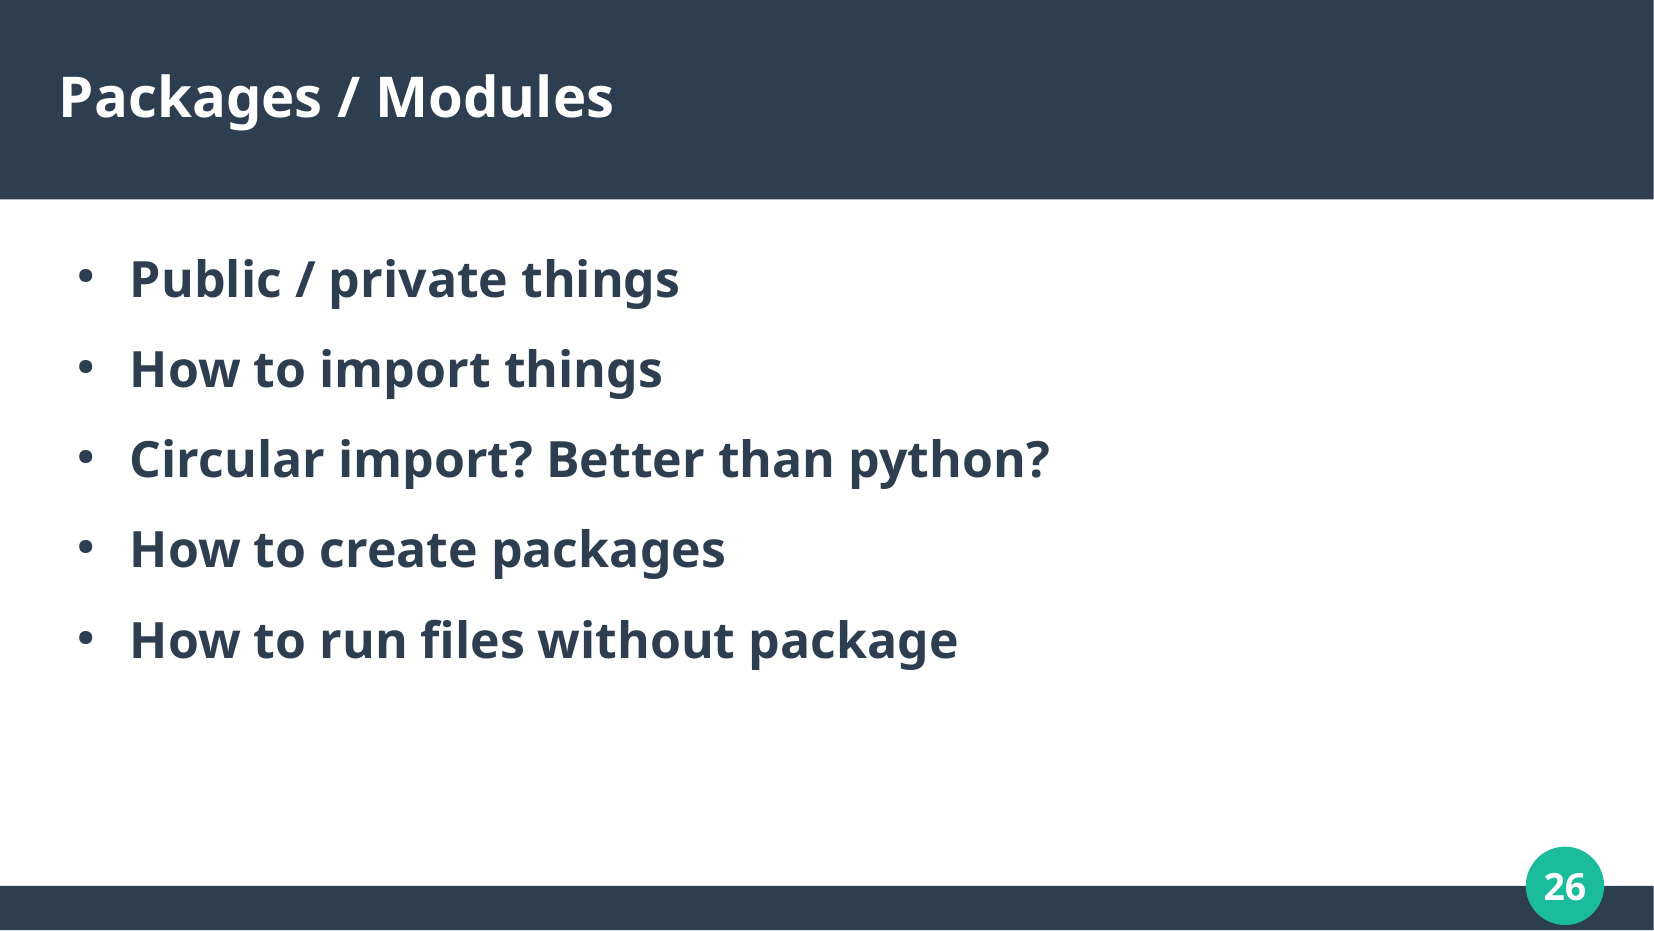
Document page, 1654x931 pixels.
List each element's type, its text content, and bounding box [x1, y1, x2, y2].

title Packages / Modules [59, 37, 1595, 155]
list Public / private things How to import things Circular import? Better than python? How to create packages How to run files without package [59, 243, 1595, 864]
